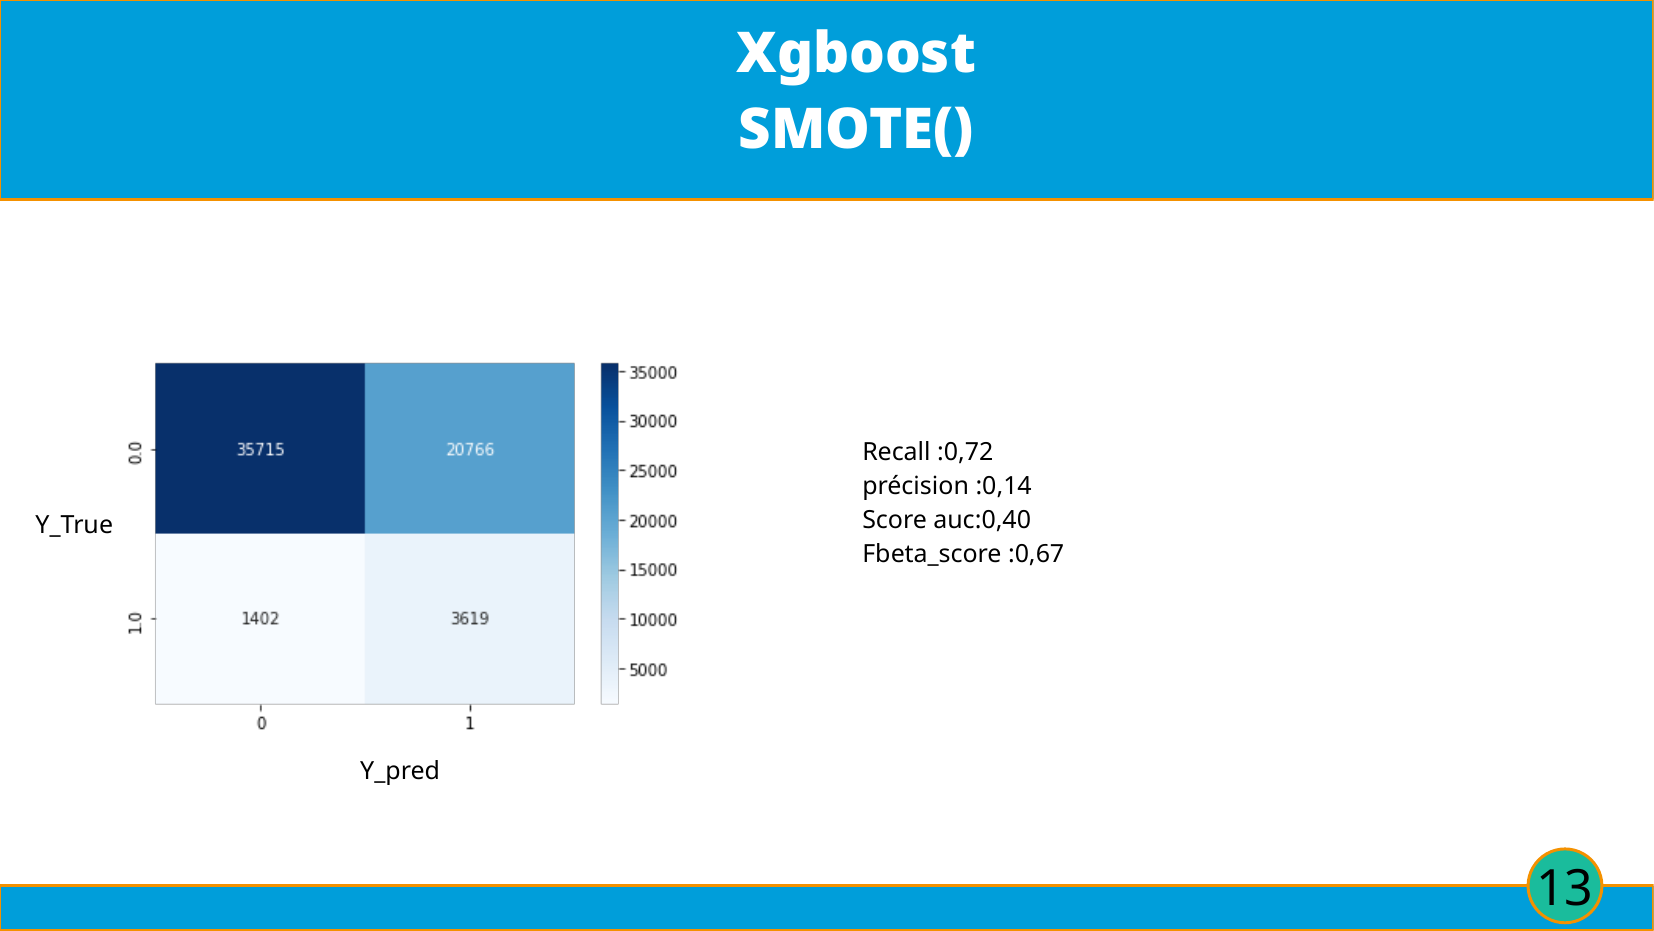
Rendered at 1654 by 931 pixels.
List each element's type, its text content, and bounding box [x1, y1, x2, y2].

text_box Y_True [29, 486, 148, 562]
picture [118, 354, 689, 742]
text_box Y_pred [354, 747, 502, 792]
title Xgboost SMOTE() [88, 29, 1625, 148]
text_box Recall :0,72 précision :0,14 Score auc:0,40 Fbeta_score :0,67 [856, 433, 1241, 571]
